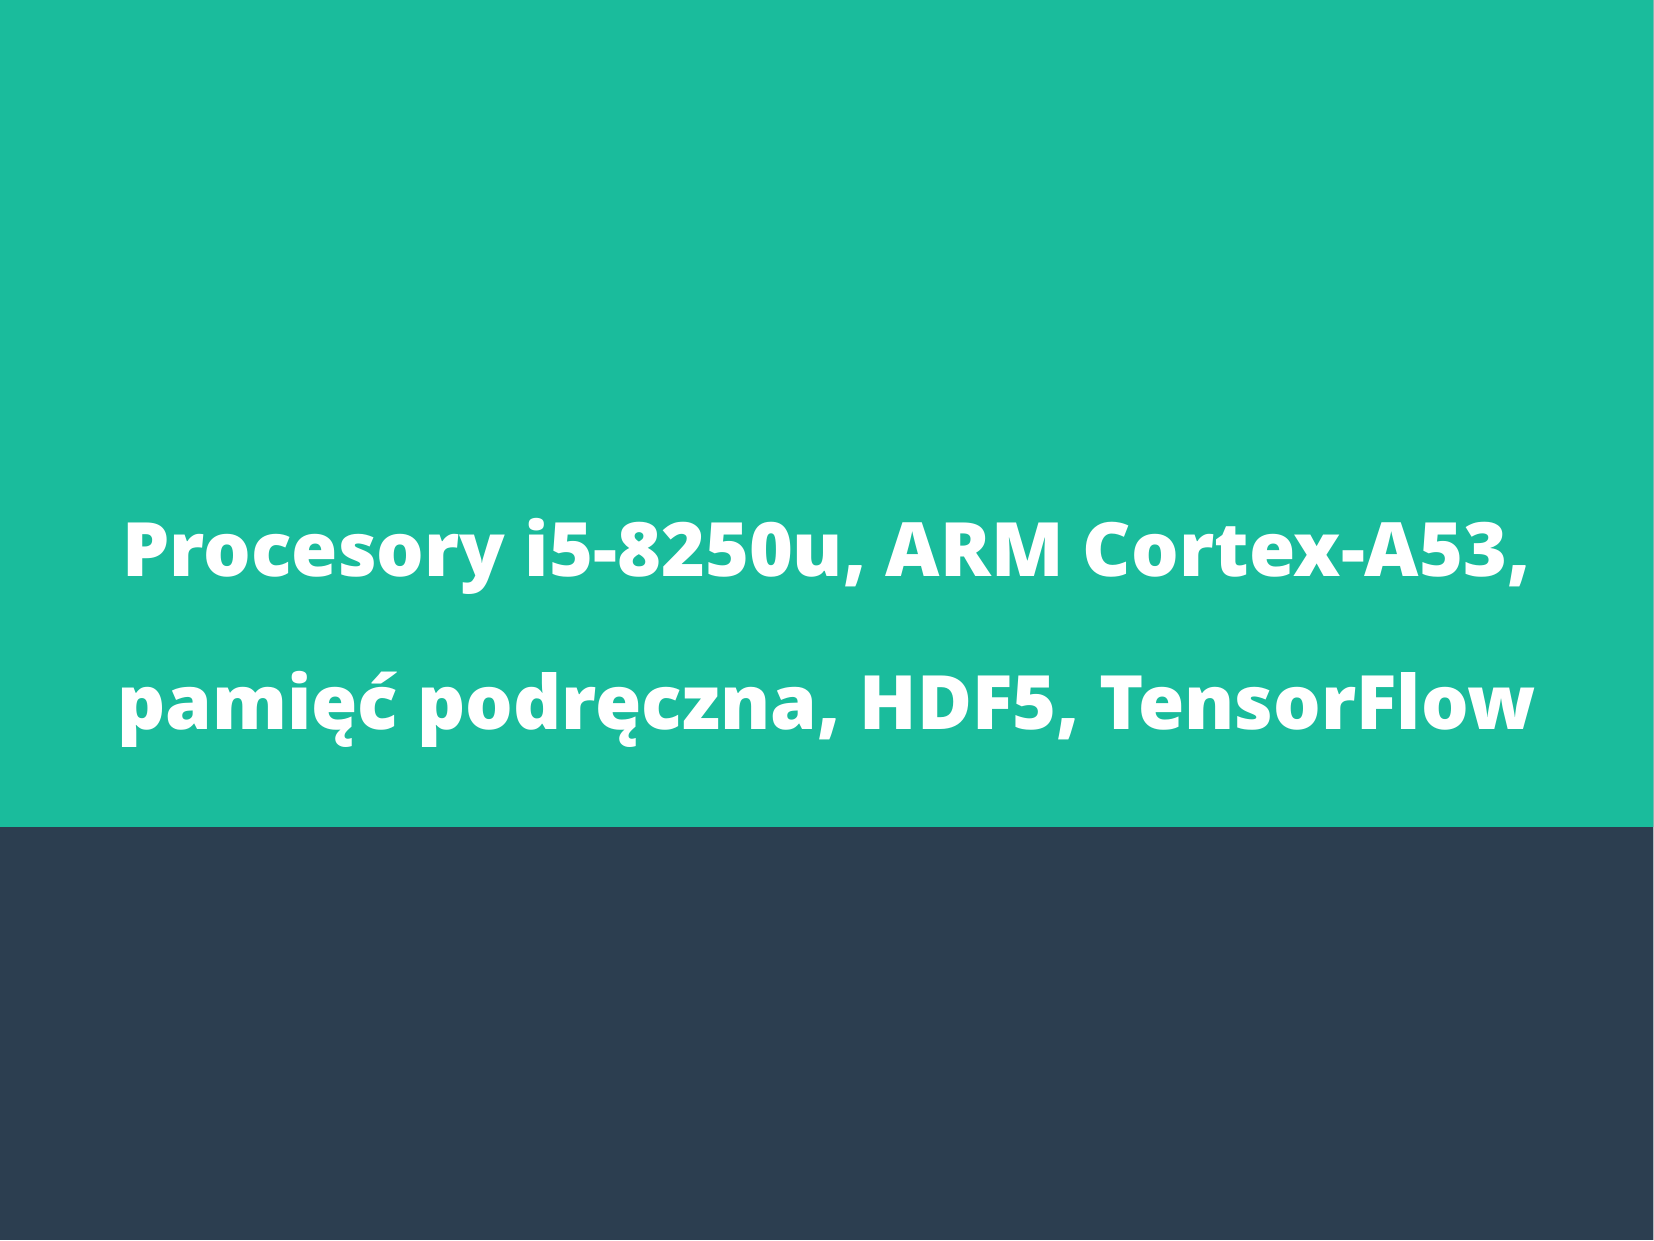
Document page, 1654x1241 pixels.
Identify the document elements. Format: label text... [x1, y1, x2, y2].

title Procesory i5-8250u, ARM Cortex-A53, pamięć podręczna, HDF5, TensorFlow [59, 401, 1595, 795]
